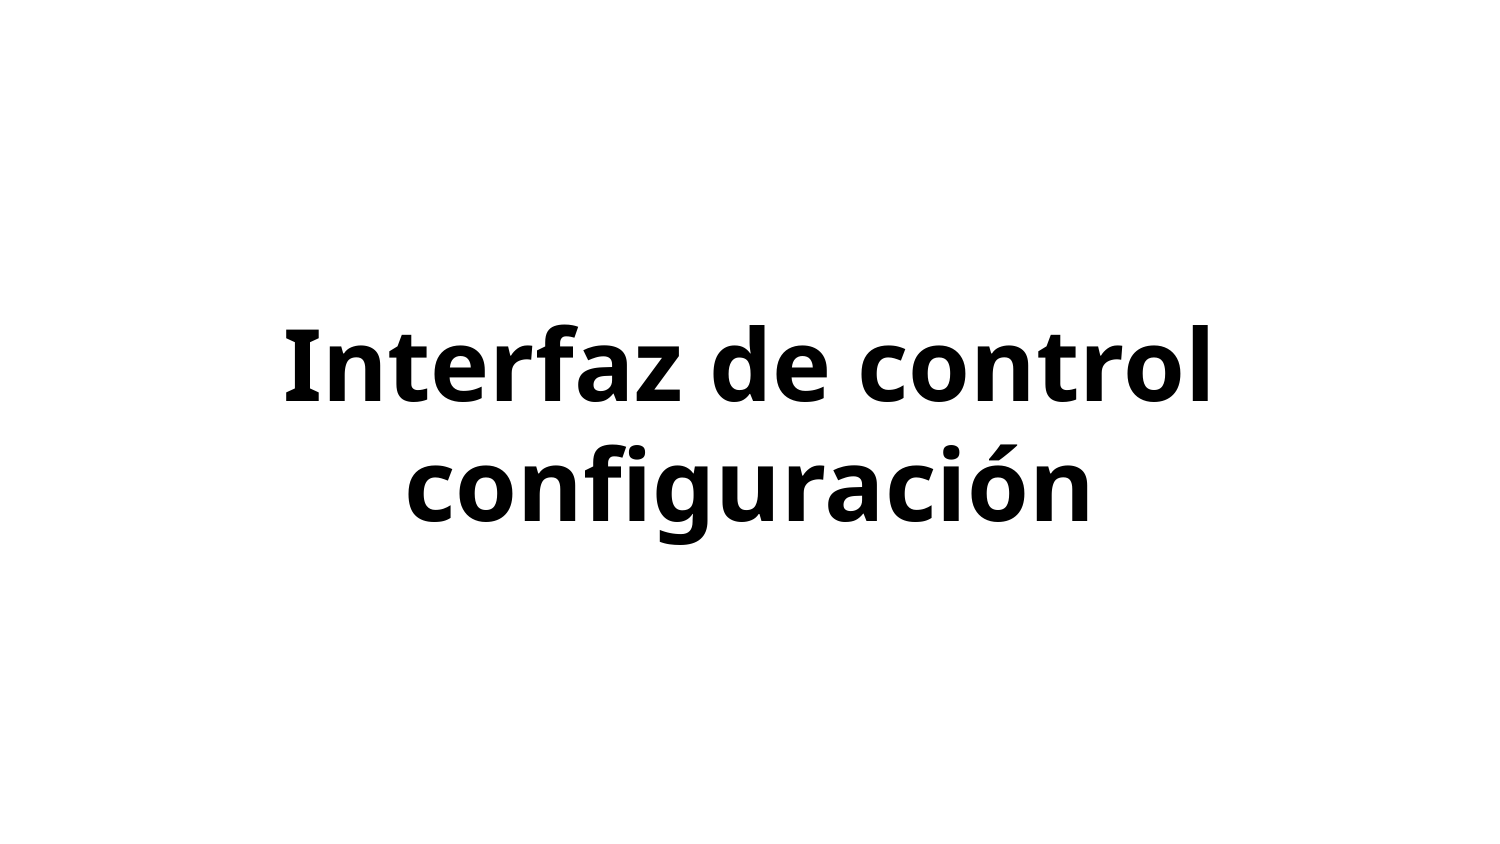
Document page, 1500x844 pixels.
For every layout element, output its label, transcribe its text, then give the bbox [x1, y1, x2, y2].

title Interfaz de control configuración [0, 0, 1500, 844]
